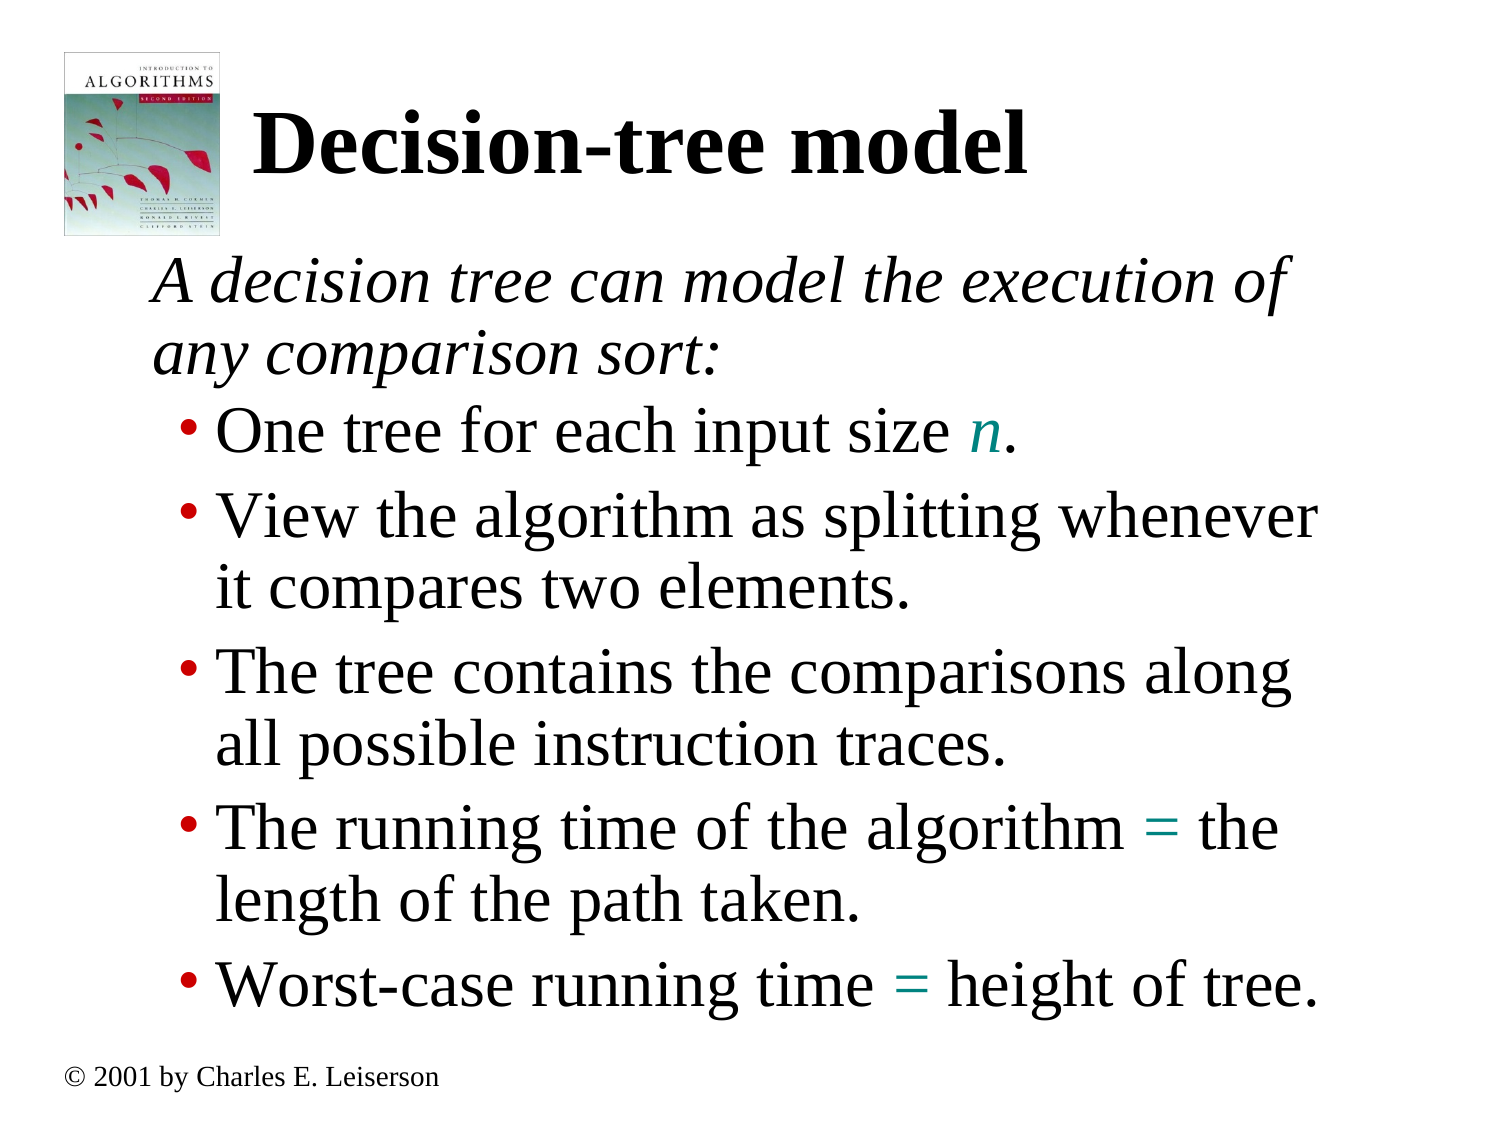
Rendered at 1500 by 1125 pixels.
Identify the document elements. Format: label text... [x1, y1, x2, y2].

title Decision-tree model [237, 49, 1475, 238]
text_box One tree for each input size n. View the algorithm as splitting whenever it compares two elements. The tree contains the comparisons along all possible instruction traces. The running time of the algorithm = the length of the path taken. Worst-case running time = height of tree. [162, 387, 1338, 1029]
picture [64, 52, 220, 236]
text_box A decision tree can model the execution of any comparison sort: [137, 237, 1353, 397]
